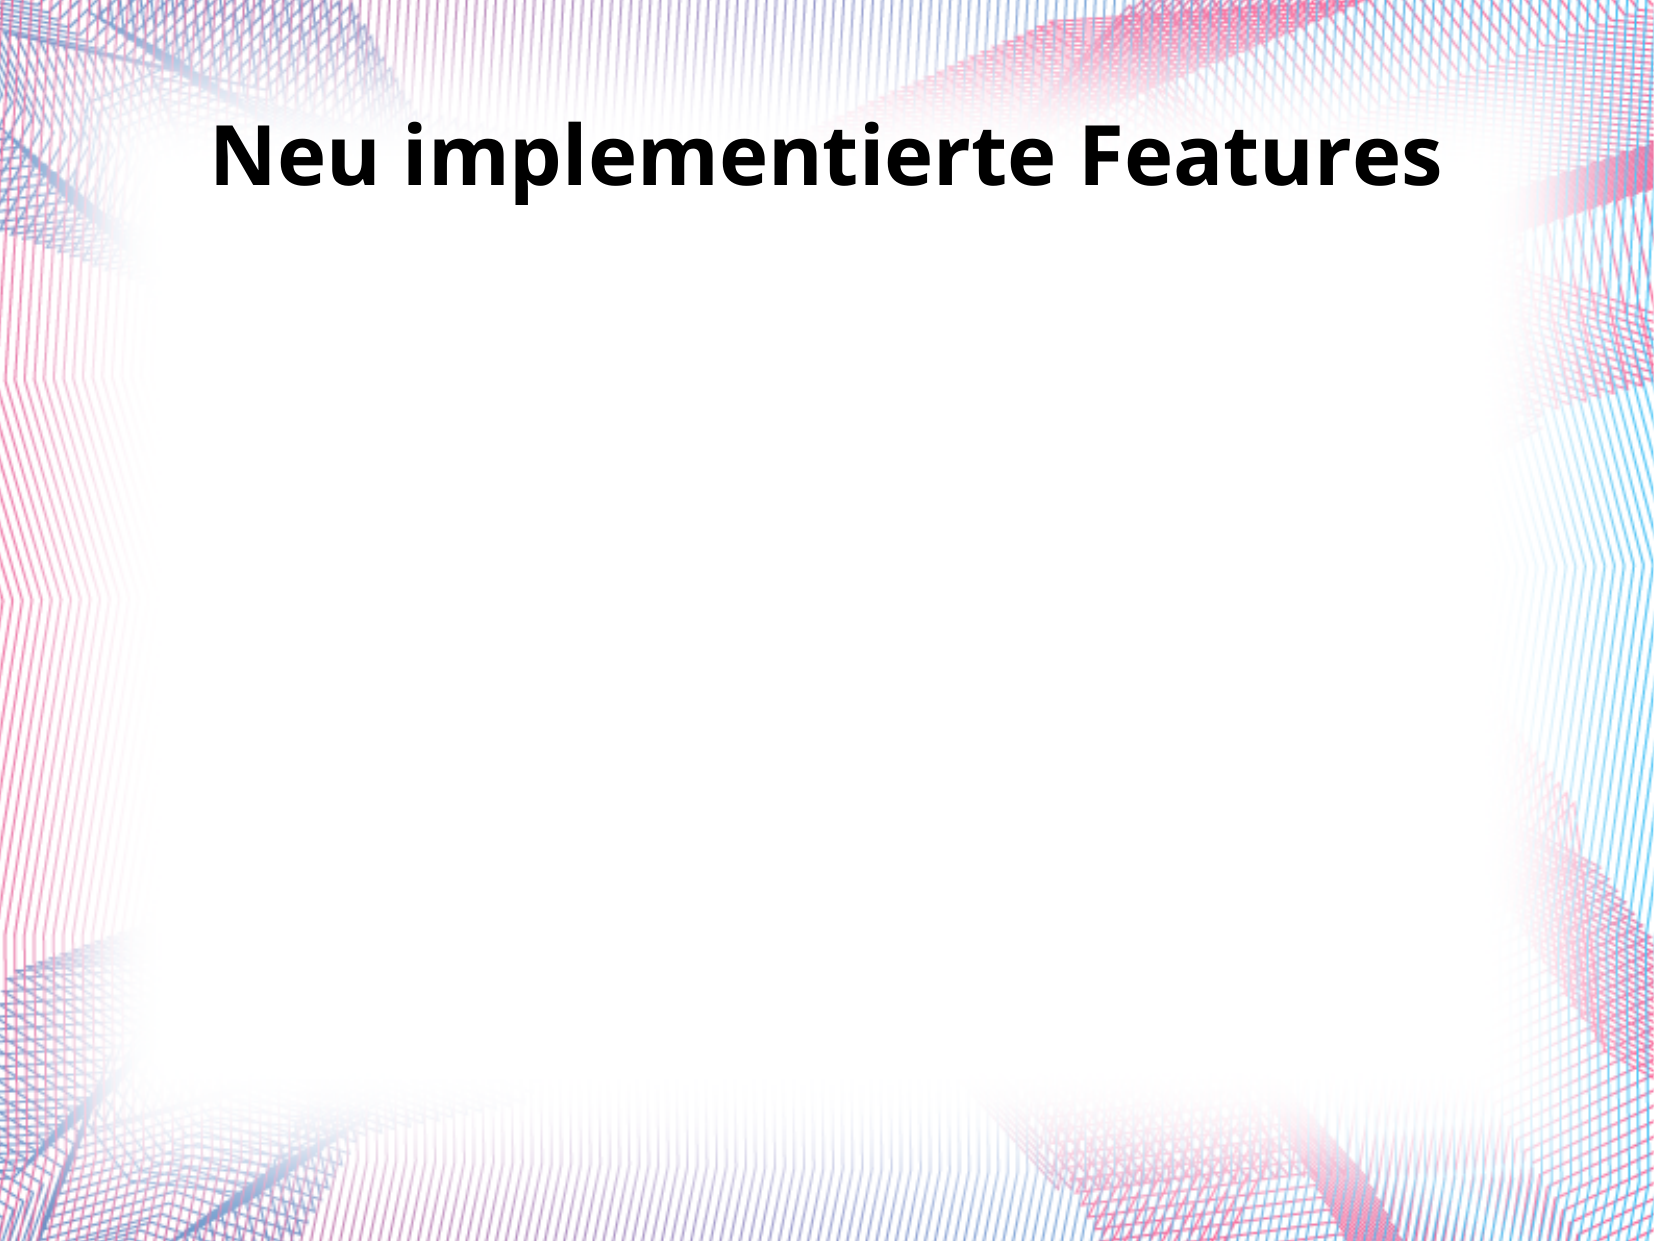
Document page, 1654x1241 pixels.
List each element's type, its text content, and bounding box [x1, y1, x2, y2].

picture [0, 0, 1654, 1241]
title Neu implementierte Features [82, 49, 1571, 257]
